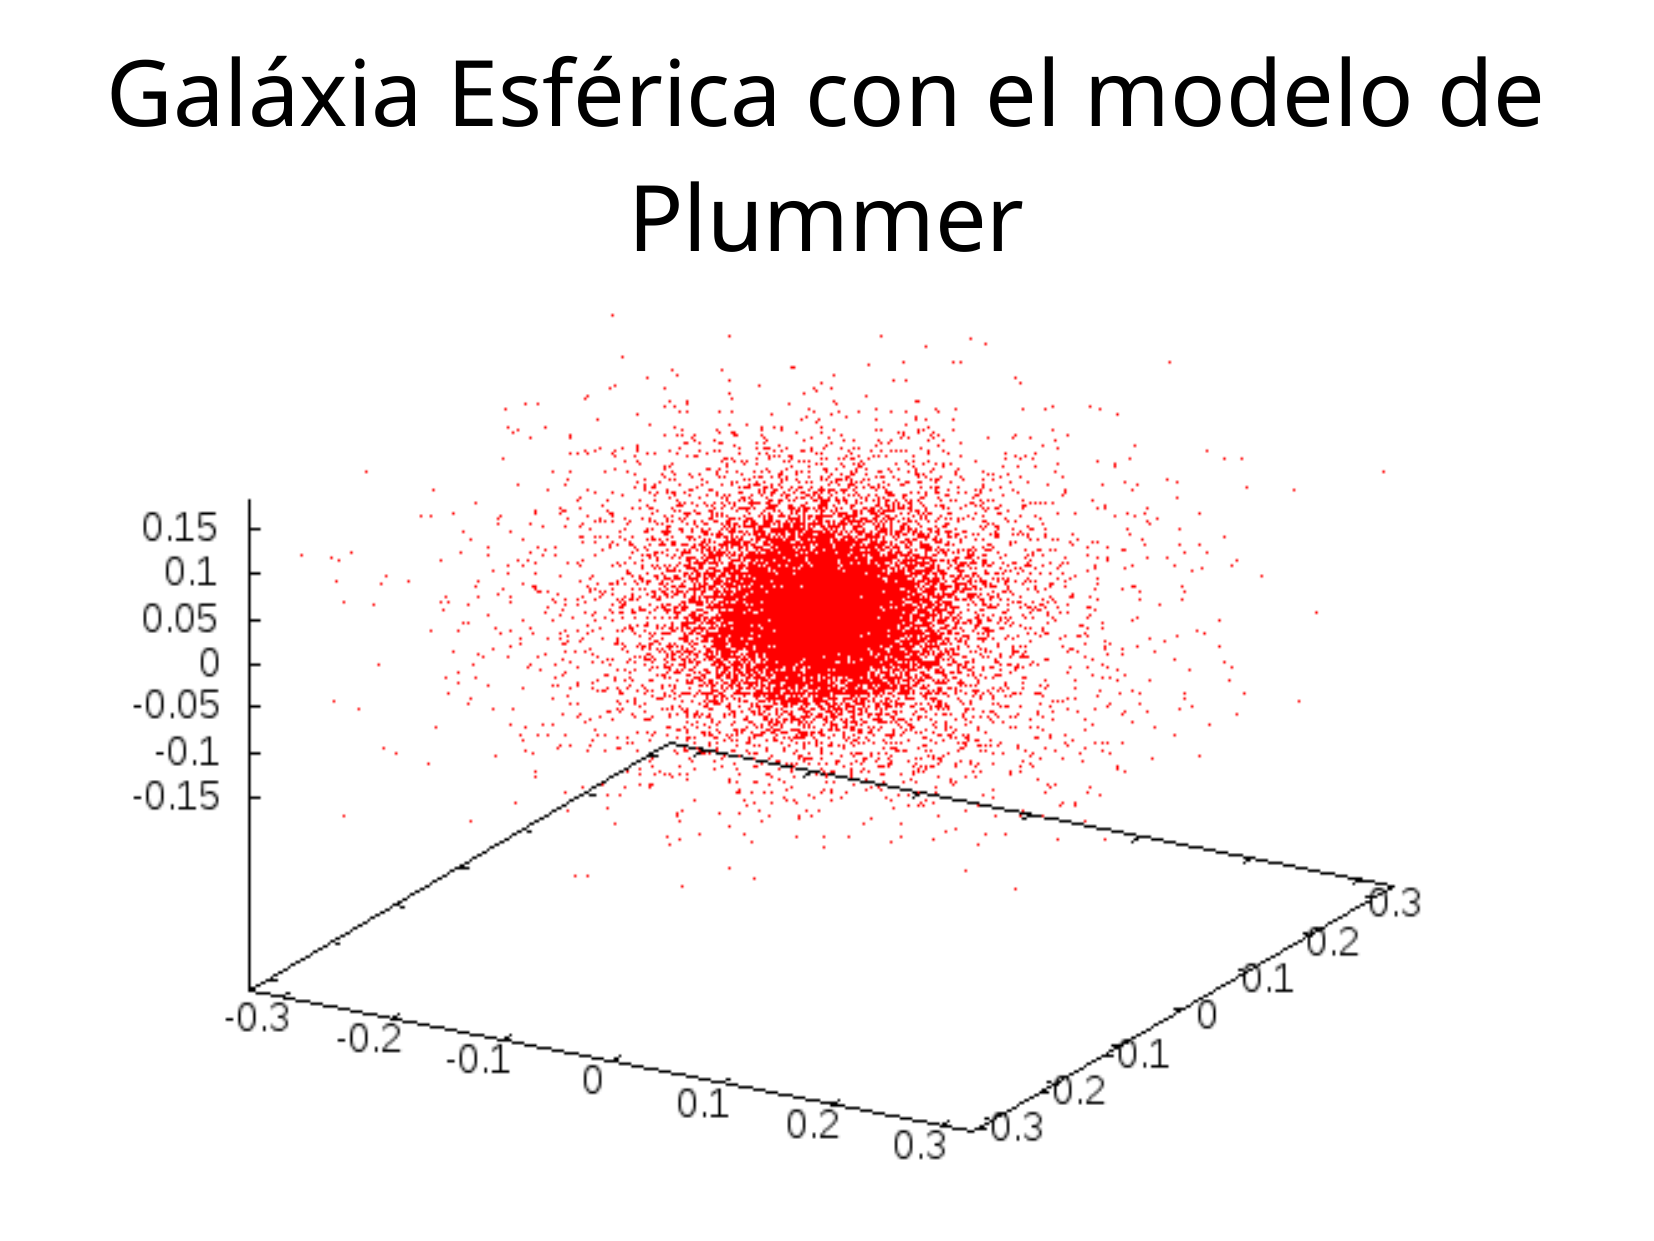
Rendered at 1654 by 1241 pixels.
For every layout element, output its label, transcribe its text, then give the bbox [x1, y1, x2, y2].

picture [35, 247, 1607, 1241]
title Galáxia Esférica con el modelo de Plummer [82, 22, 1571, 284]
